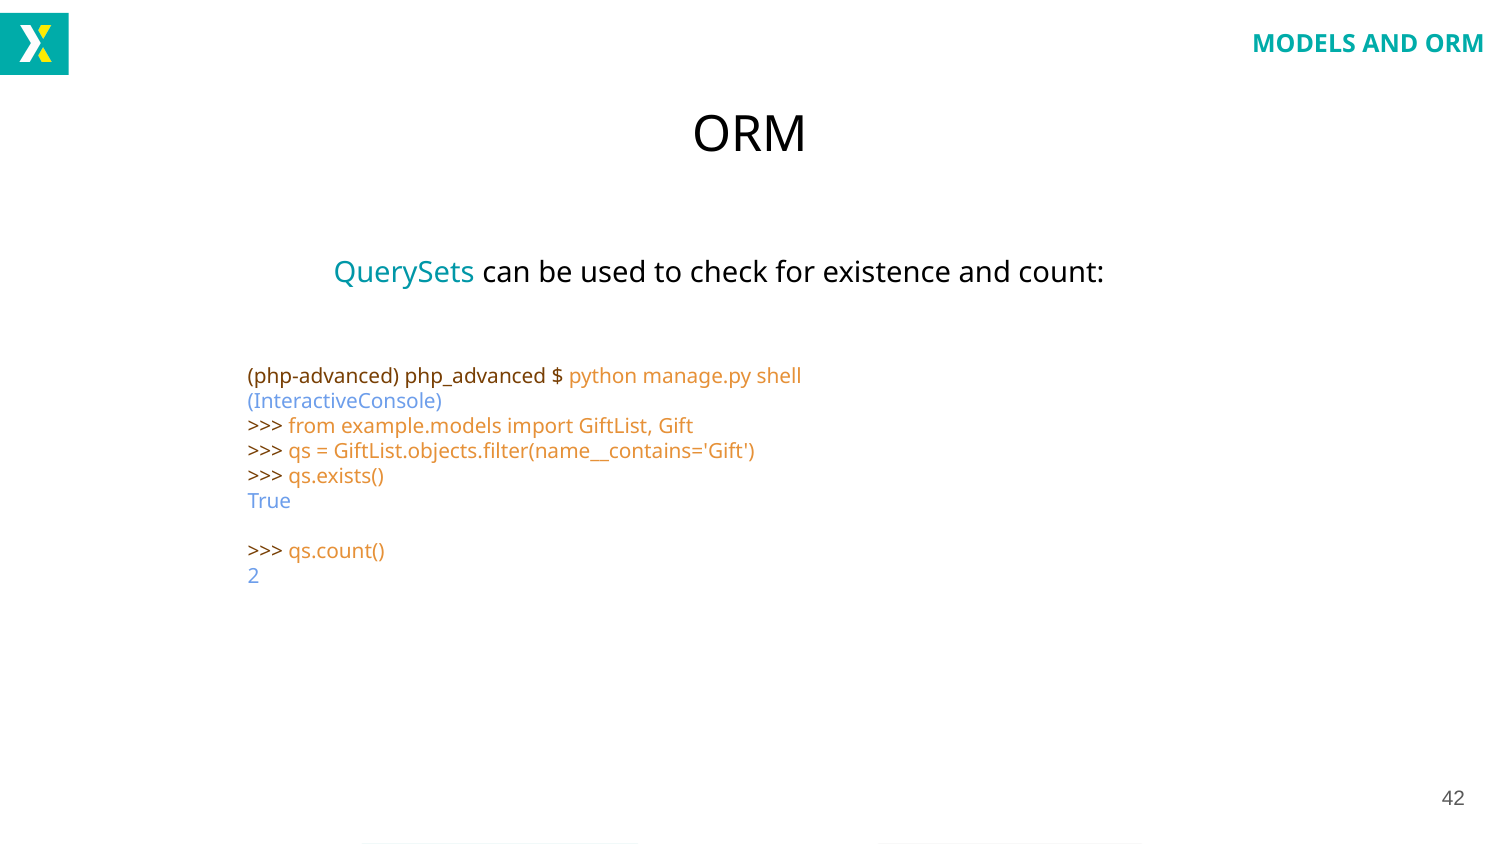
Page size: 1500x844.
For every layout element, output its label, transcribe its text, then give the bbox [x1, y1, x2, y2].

text_box QuerySets can be used to check for existence and count: [71, 220, 1367, 664]
text_box (php-advanced) php_advanced $ python manage.py shell (InteractiveConsole) >>> from example.models import GiftList, Gift >>> qs = GiftList.objects.filter(name__contains='Gift') >>> qs.exists() True >>> qs.count() 2 [232, 347, 1268, 770]
slide_number <number> [1389, 764, 1480, 830]
text_box ORM [115, 86, 1385, 181]
picture [17, 25, 54, 62]
